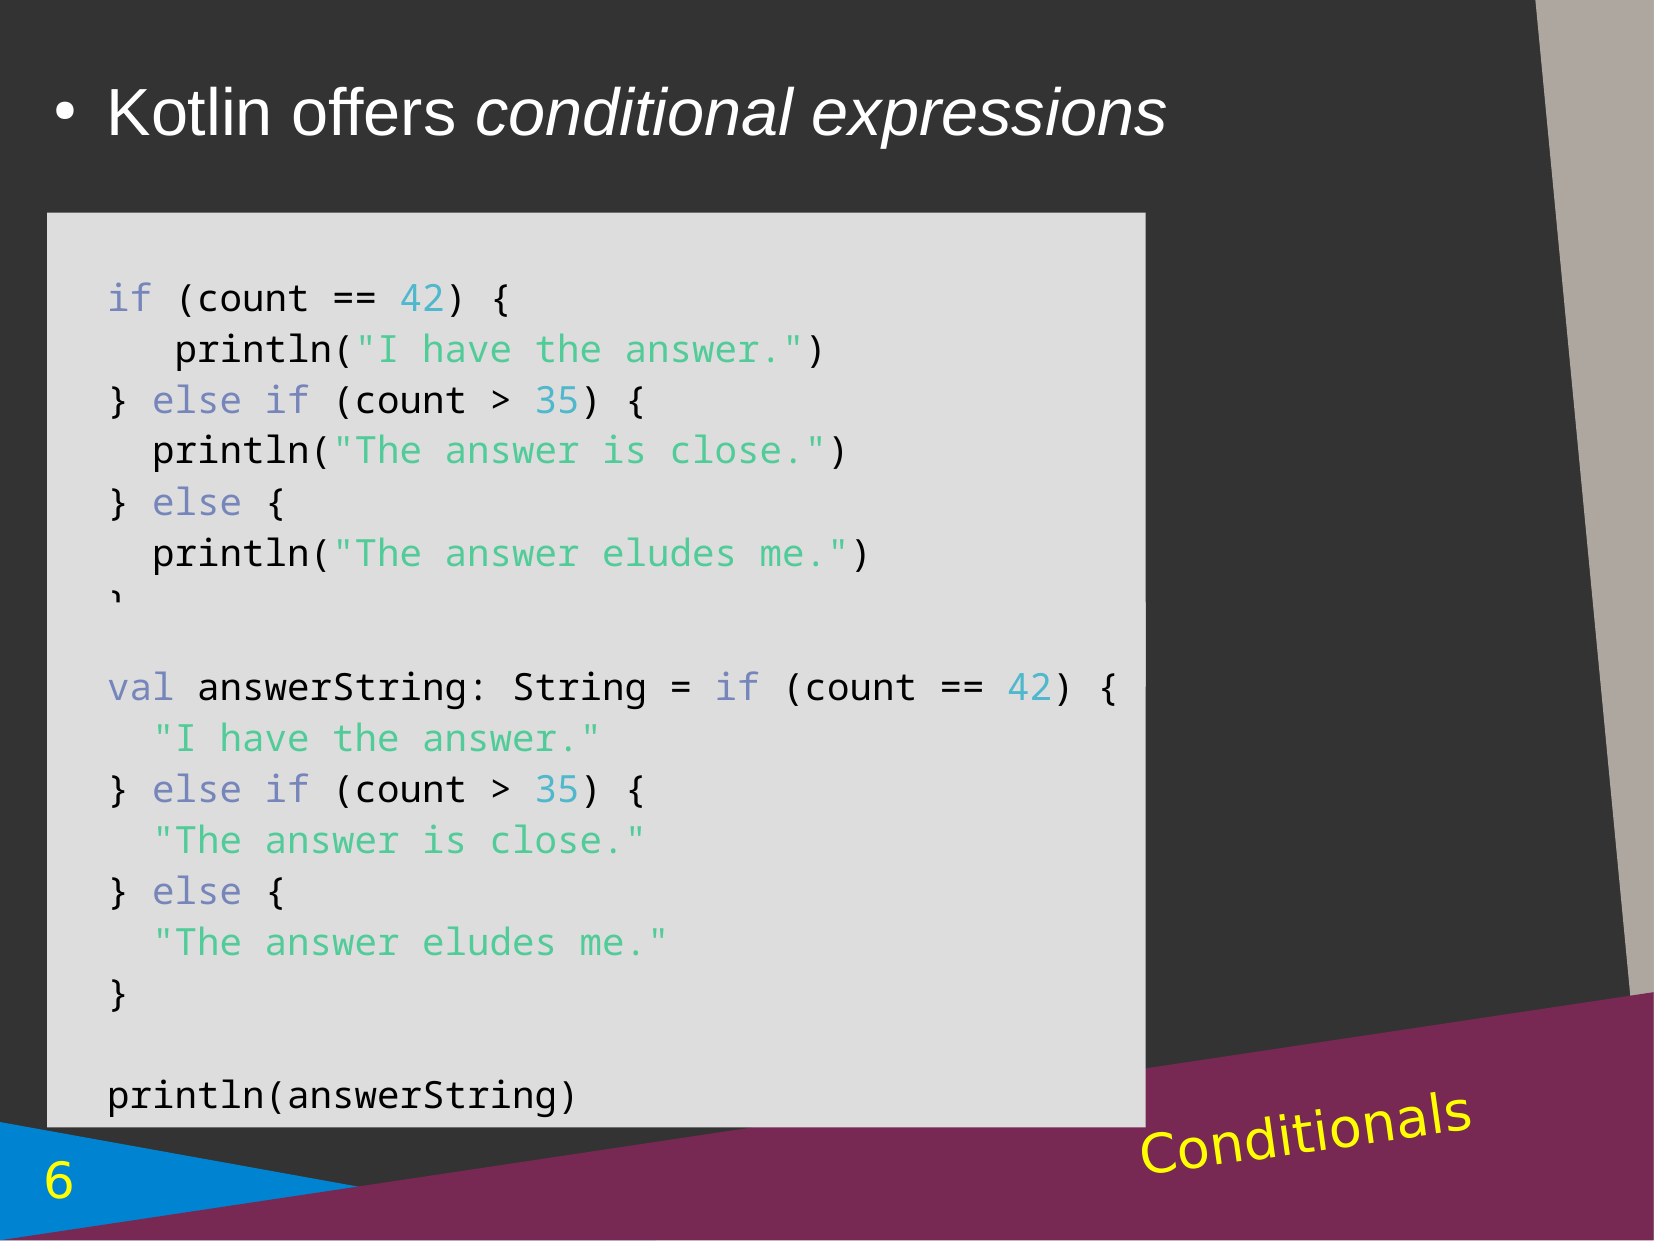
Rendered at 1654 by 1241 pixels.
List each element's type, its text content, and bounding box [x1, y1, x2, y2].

list Kotlin offers conditional expressions [35, 59, 1524, 166]
text_box if (count == 42) { println("I have the answer.") } else if (count > 35) { println("The answer is close.") } else { println("The answer eludes me.") } [47, 212, 1146, 565]
text_box val answerString: String = if (count == 42) { "I have the answer." } else if (count > 35) { "The answer is close." } else { "The answer eludes me." } println(answerString) [47, 602, 1146, 1030]
title Conditionals [962, 995, 1654, 1241]
